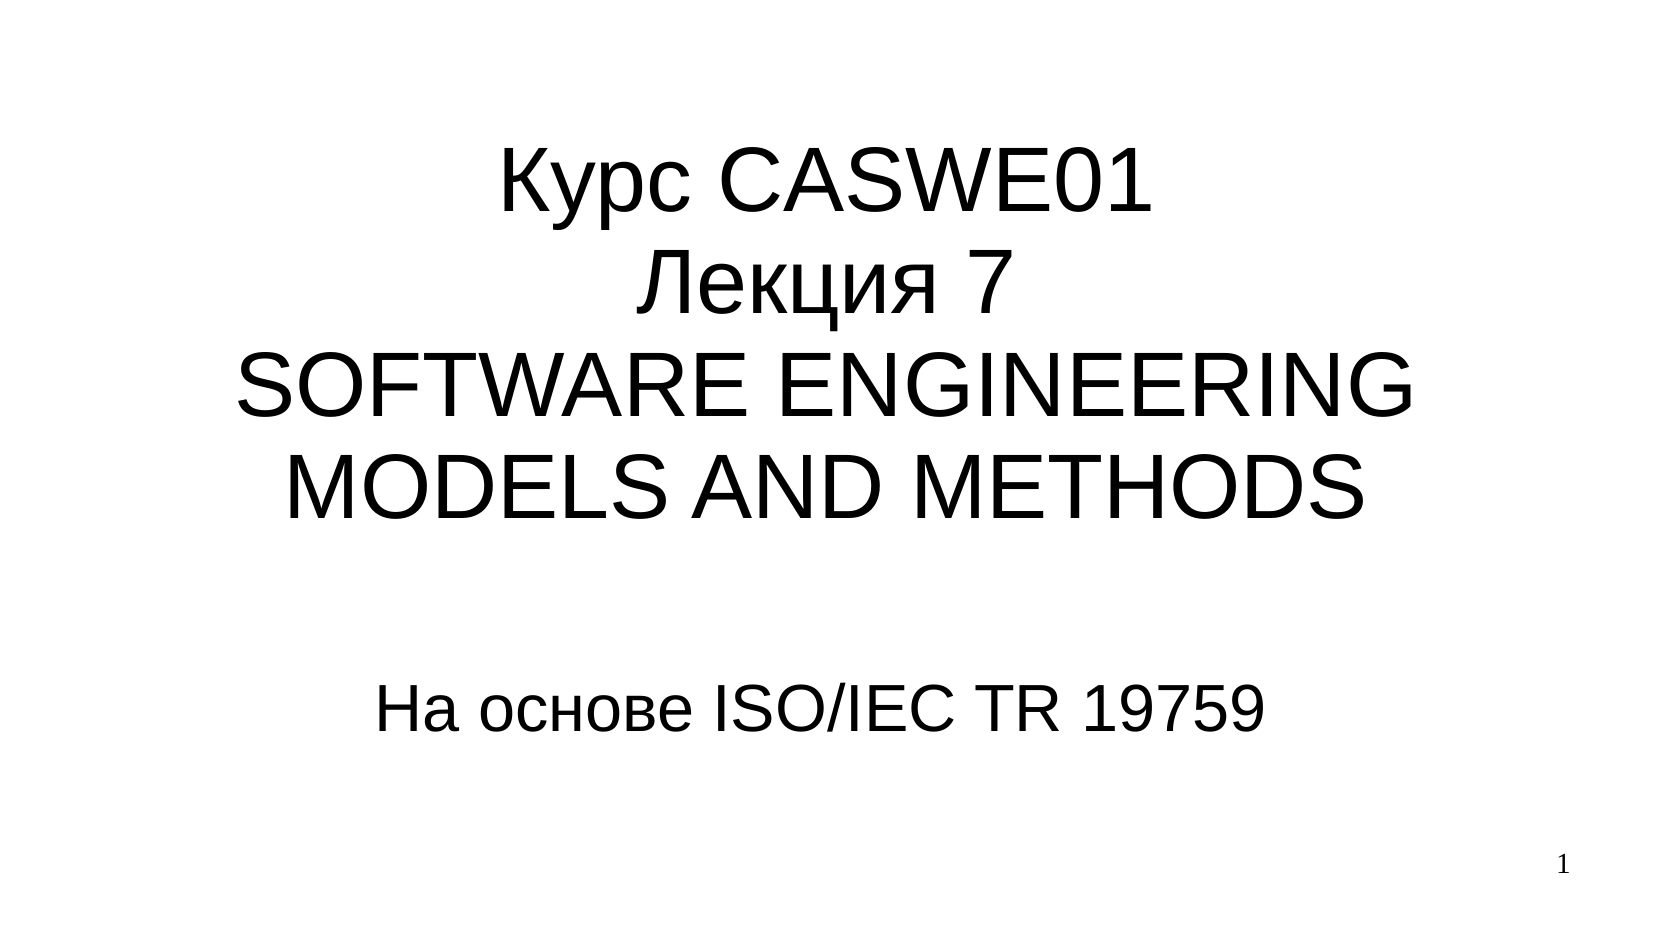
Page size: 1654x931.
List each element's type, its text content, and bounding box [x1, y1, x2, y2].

title Курс CASWE01 Лекция 7 SOFTWARE ENGINEERING MODELS AND METHODS [29, 76, 1625, 591]
subtitle На основе ISO/IEC TR 19759 [76, 561, 1565, 857]
